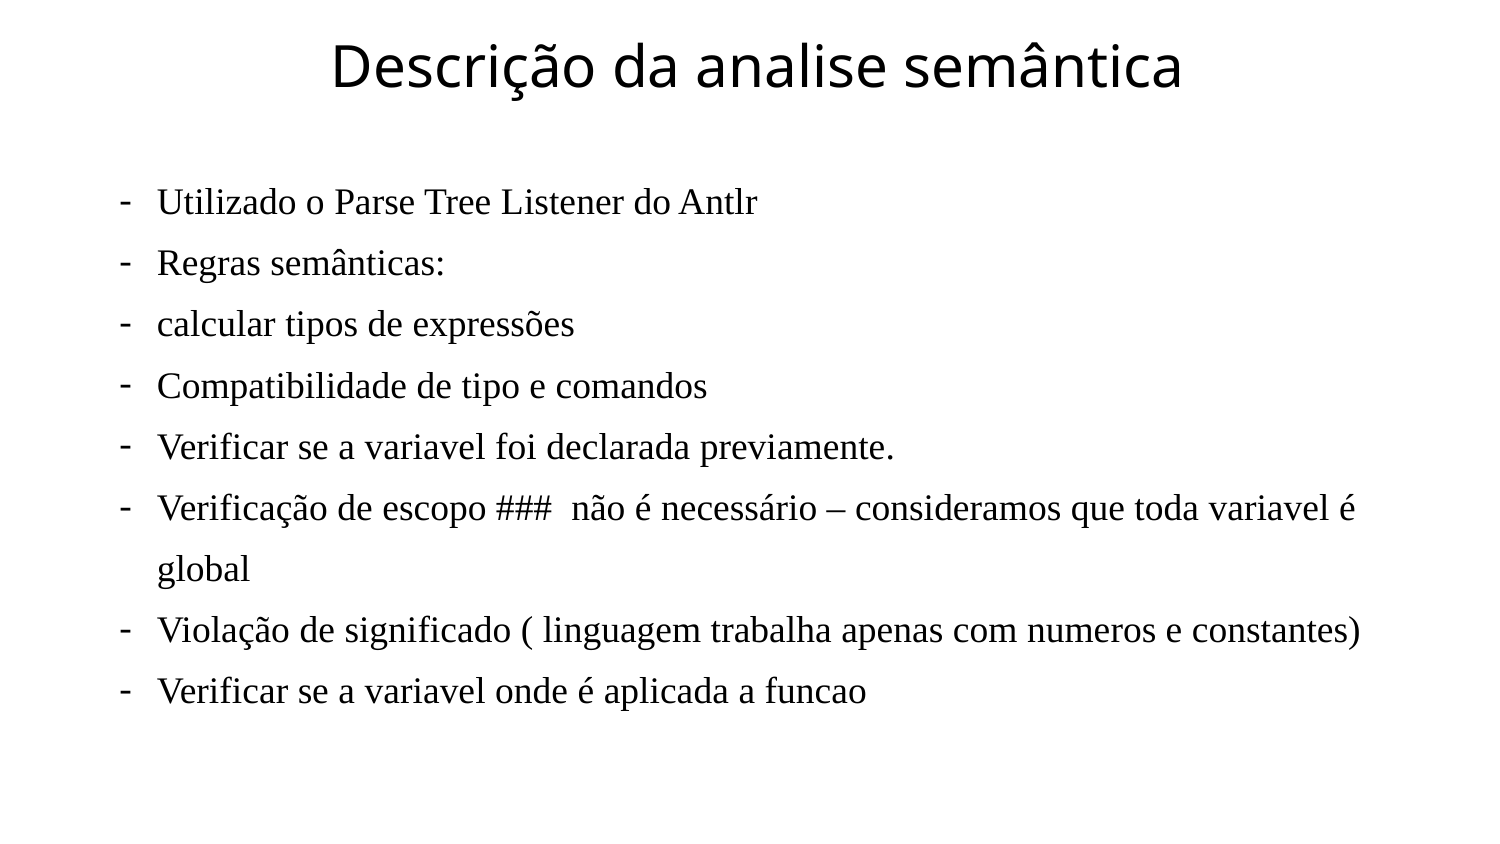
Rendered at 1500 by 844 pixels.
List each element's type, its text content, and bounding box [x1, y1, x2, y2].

text_box Utilizado o Parse Tree Listener do Antlr Regras semânticas: calcular tipos de expressões Compatibilidade de tipo e comandos Verificar se a variavel foi declarada previamente. Verificação de escopo ### não é necessário – consideramos que toda variavel é global Violação de significado ( linguagem trabalha apenas com numeros e constantes) Verificar se a variavel onde é aplicada a funcao [66, 141, 1465, 747]
title Descrição da analise semântica [51, 13, 1449, 108]
